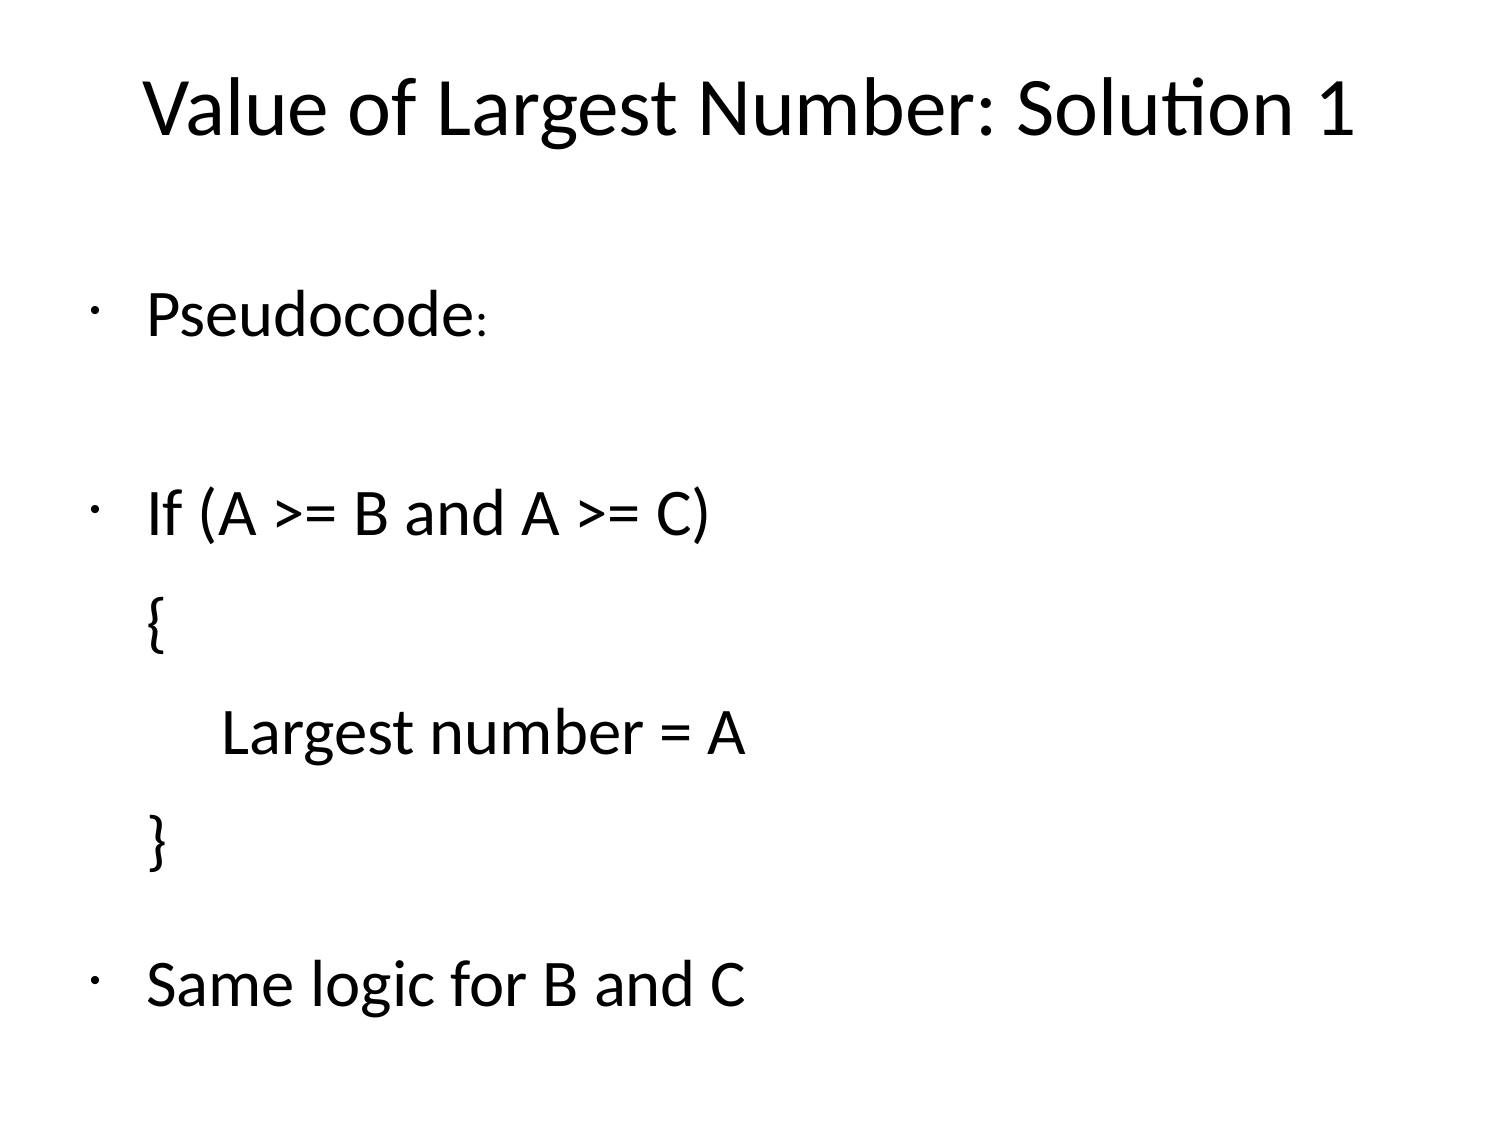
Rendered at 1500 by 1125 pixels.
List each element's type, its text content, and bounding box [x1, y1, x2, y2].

title Value of Largest Number: Solution 1 [75, 45, 1425, 233]
list Pseudocode: If (A >= B and A >= C) { Largest number = A } Same logic for B and C [75, 262, 1450, 1005]
